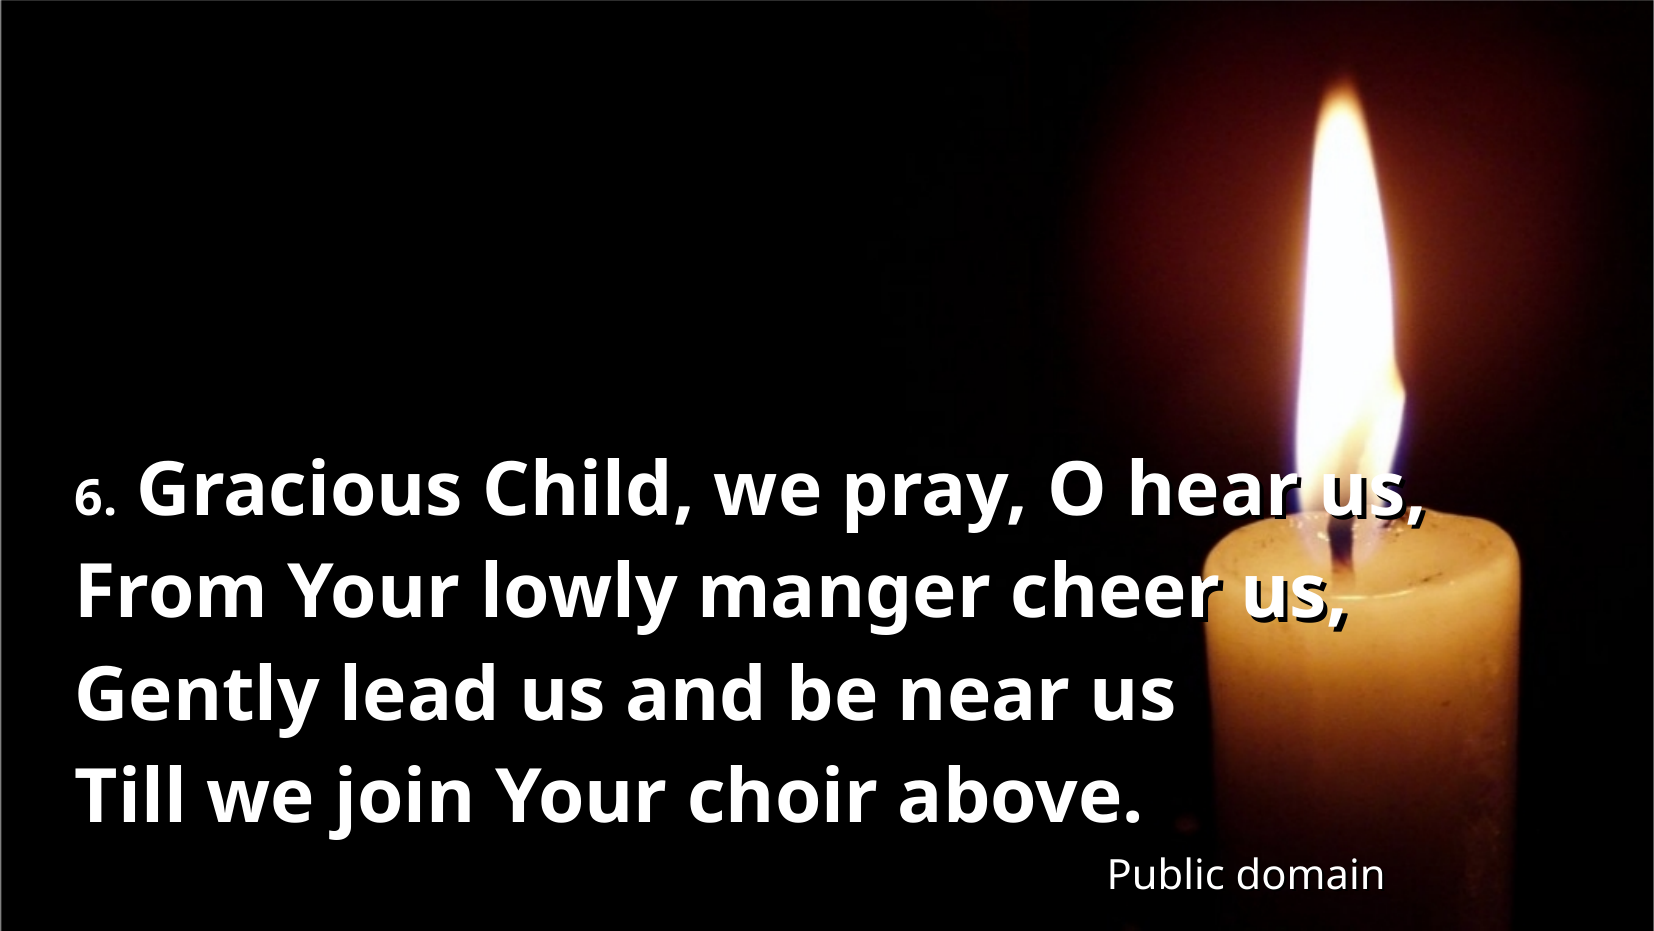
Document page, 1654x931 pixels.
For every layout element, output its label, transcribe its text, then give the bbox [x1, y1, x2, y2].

picture [0, 0, 1654, 931]
text_box 6. Gracious Child, we pray, O hear us, From Your lowly manger cheer us, Gently lead us and be near us Till we join Your choir above. Public domain [60, 428, 1561, 898]
